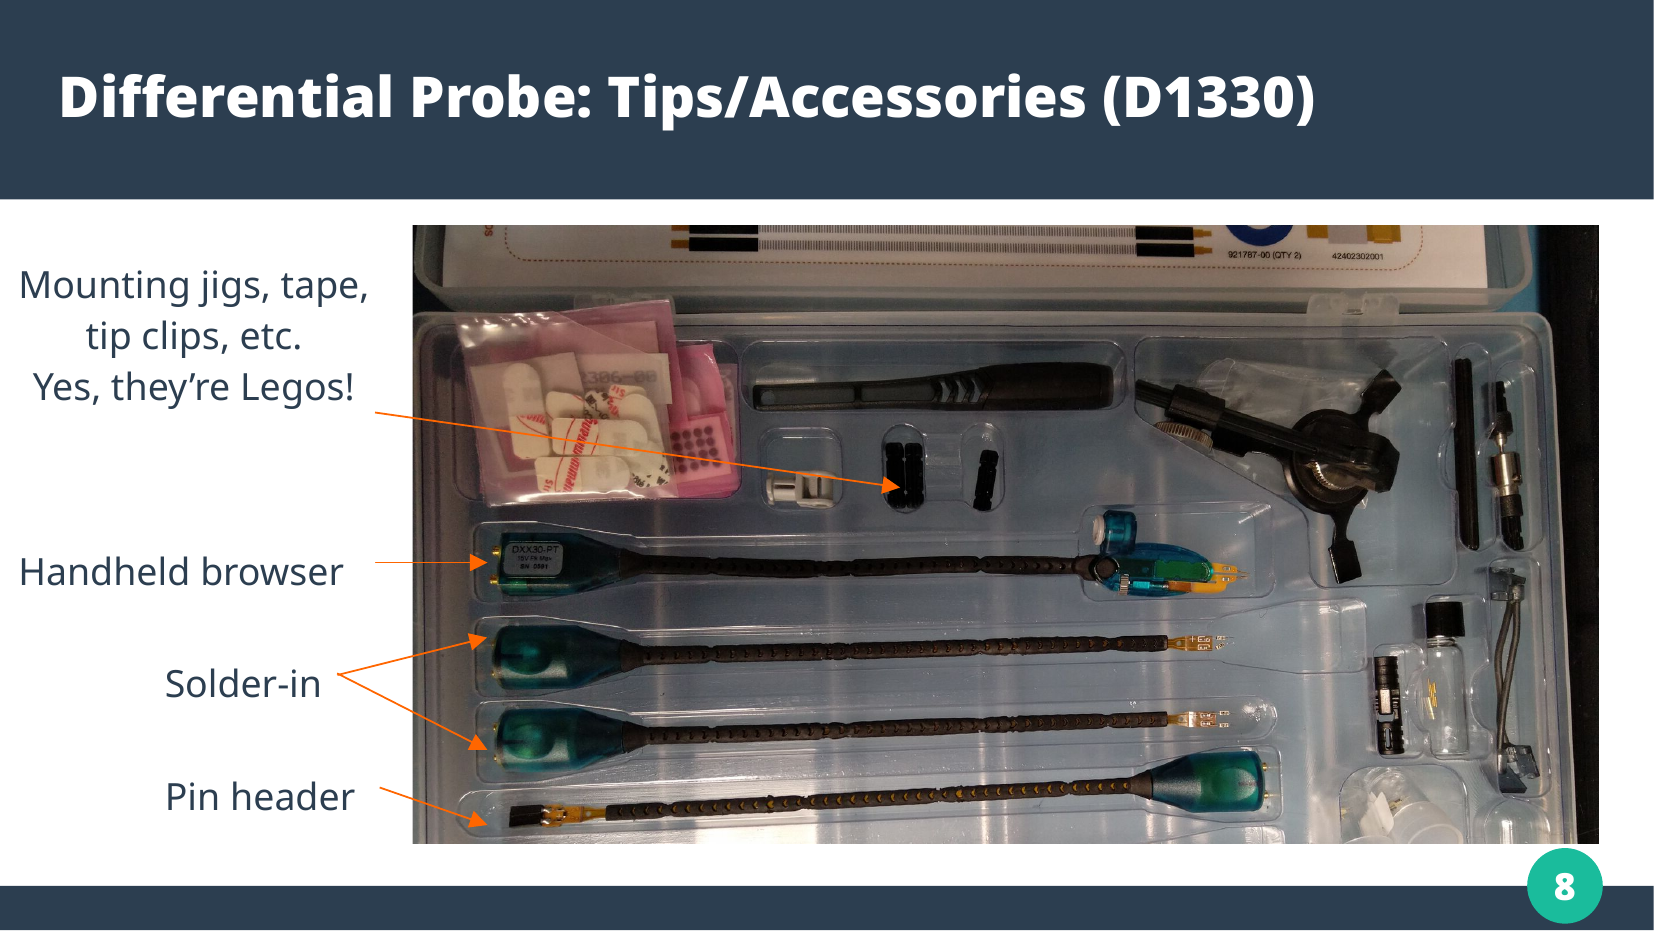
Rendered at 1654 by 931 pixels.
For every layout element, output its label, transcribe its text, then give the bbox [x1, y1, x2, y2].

text_box Handheld browser [3, 541, 376, 601]
title Differential Probe: Tips/Accessories (D1330) [59, 37, 1595, 155]
picture [412, 225, 1599, 844]
text_box Solder-in [150, 654, 345, 713]
text_box Pin header [150, 766, 380, 826]
text_box Mounting jigs, tape, tip clips, etc. Yes, they’re Legos! [3, 262, 406, 408]
